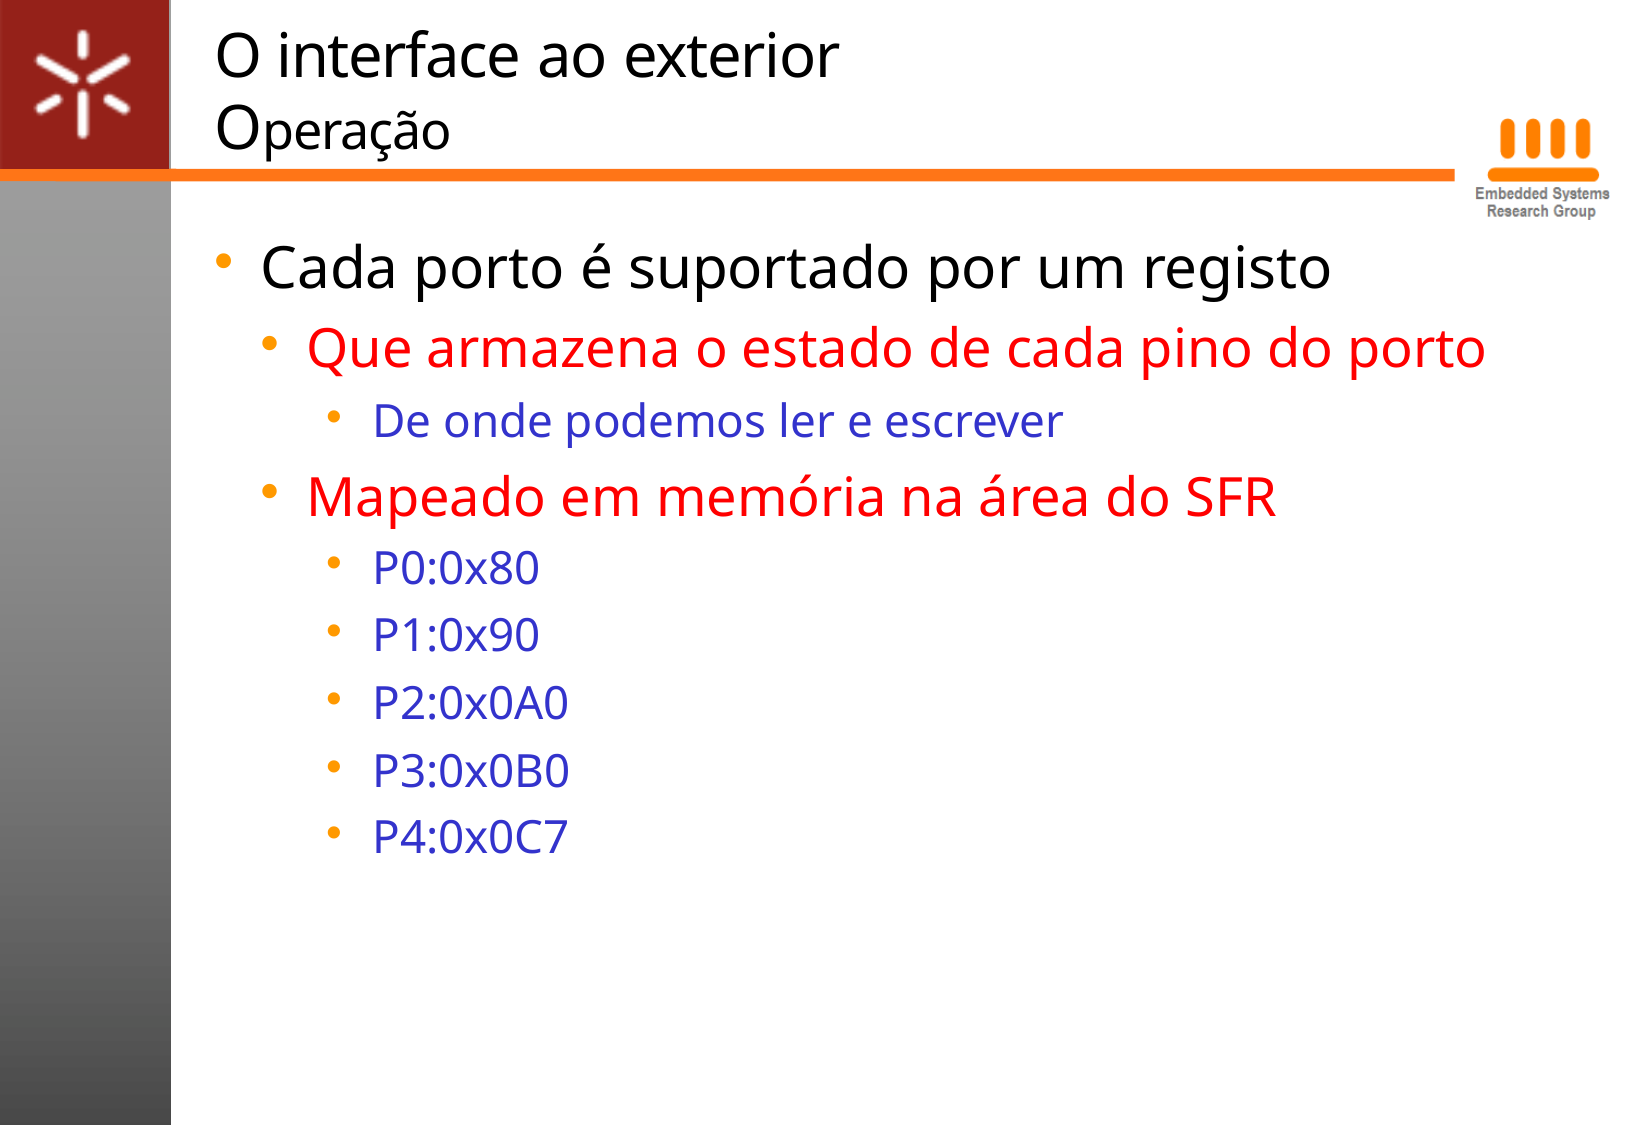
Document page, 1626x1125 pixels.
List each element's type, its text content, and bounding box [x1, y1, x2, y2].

picture [1475, 118, 1610, 220]
title O interface ao exterior Operação [212, 16, 1087, 212]
picture [0, 182, 171, 1125]
text_box Cada porto é suportado por um registo Que armazena o estado de cada pino do porto De onde podemos ler e escrever Mapeado em memória na área do SFR P0:0x80 P1:0x90 P2:0x0A0 P3:0x0B0 P4:0x0C7 [212, 212, 1508, 863]
picture [0, 0, 171, 169]
